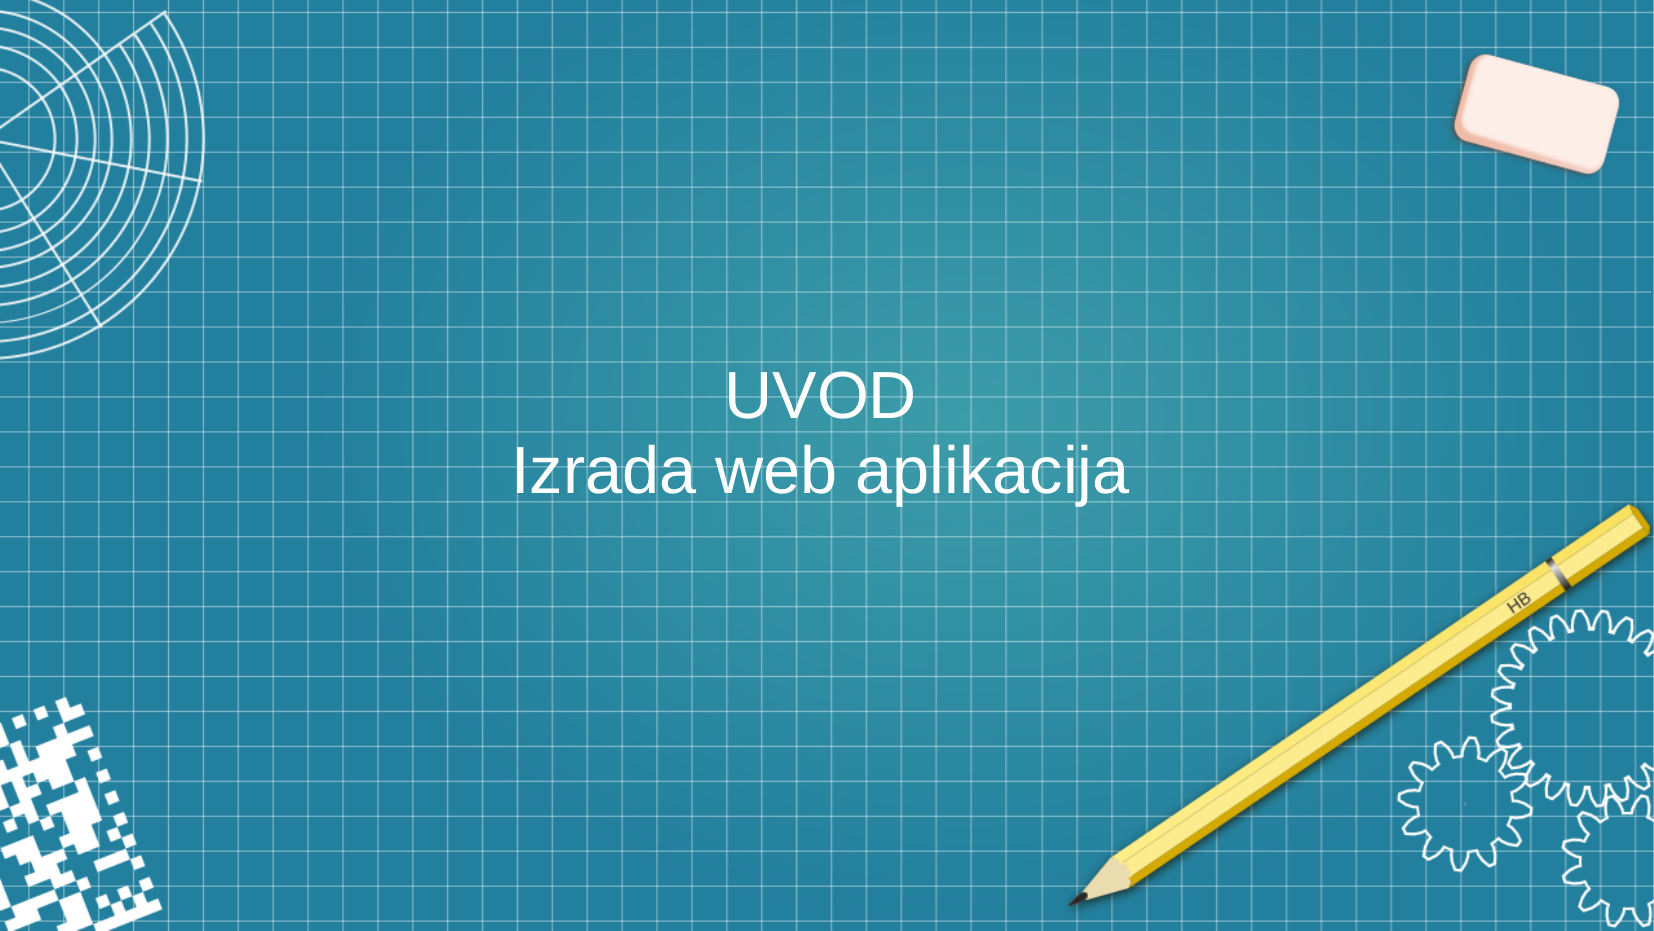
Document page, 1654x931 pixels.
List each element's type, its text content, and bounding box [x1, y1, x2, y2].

picture [0, 0, 1654, 931]
subtitle UVOD Izrada web aplikacija [76, 206, 1565, 659]
